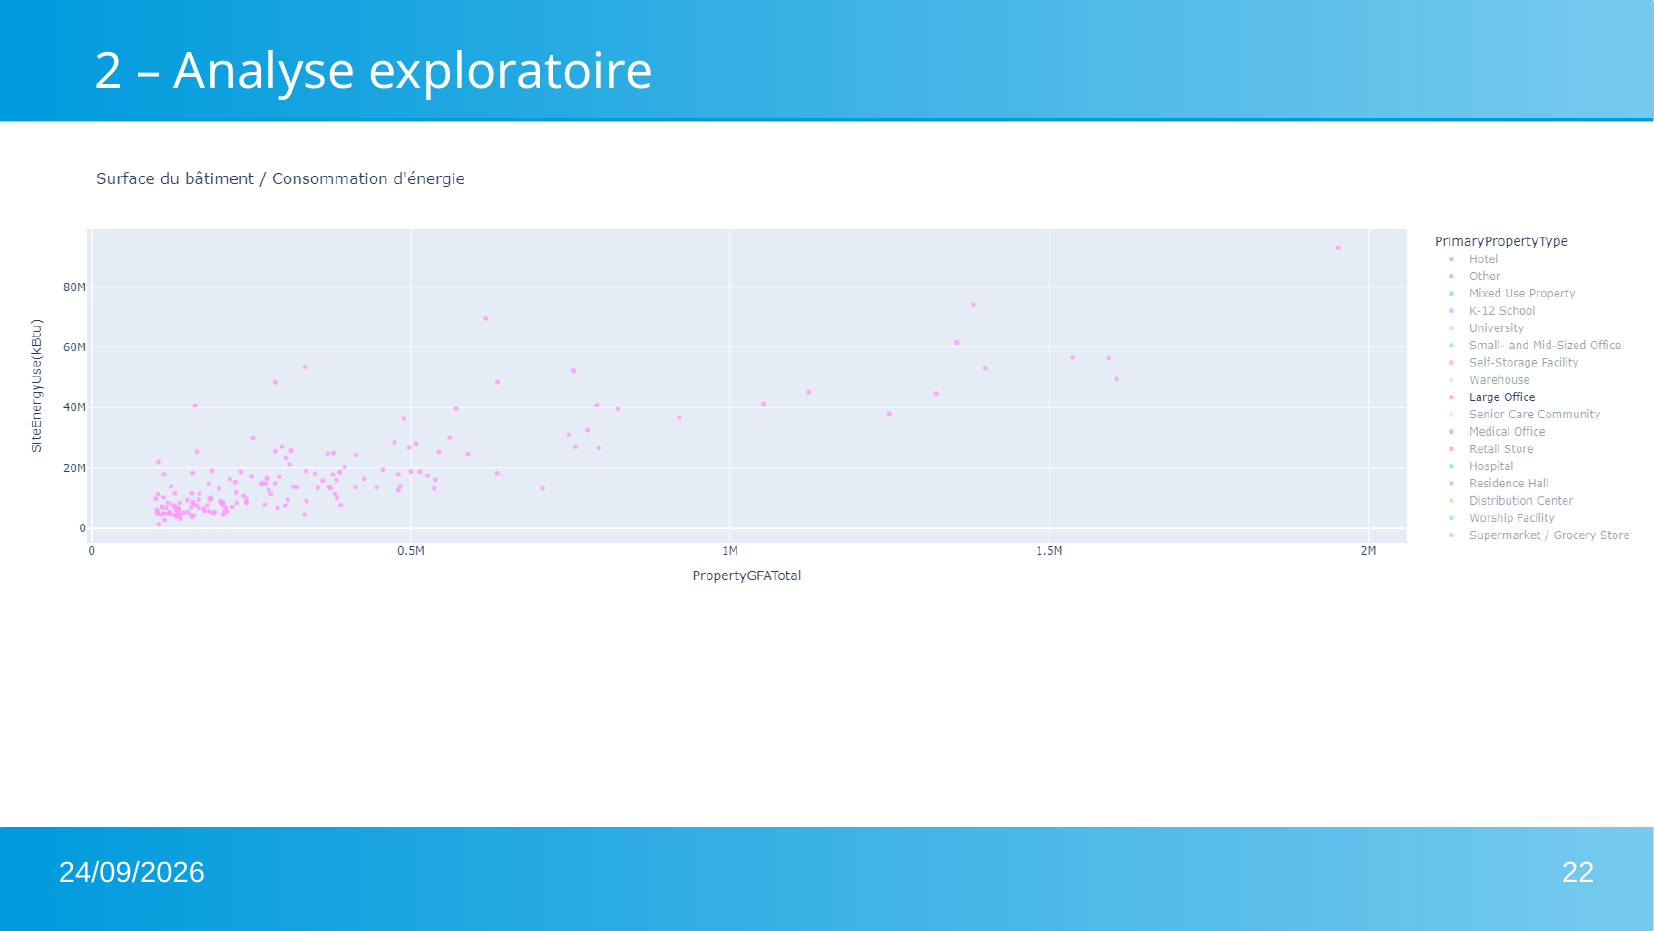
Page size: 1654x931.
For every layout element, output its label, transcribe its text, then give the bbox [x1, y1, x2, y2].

picture [14, 138, 1645, 615]
title 2 – Analyse exploratoire [59, 29, 1595, 108]
